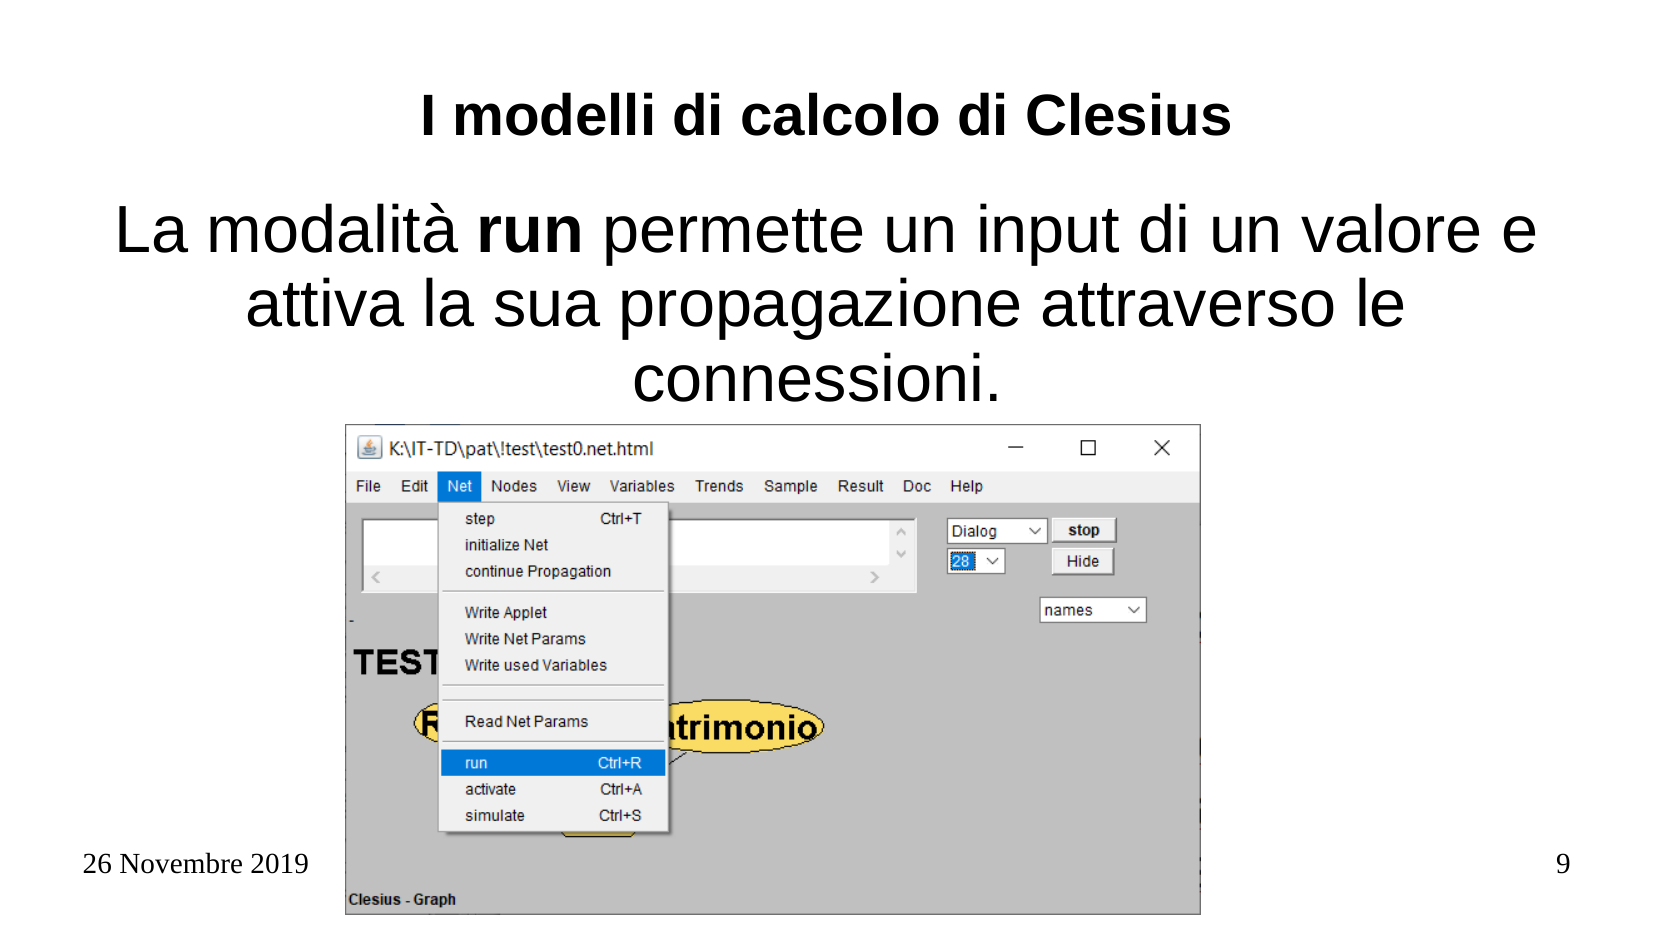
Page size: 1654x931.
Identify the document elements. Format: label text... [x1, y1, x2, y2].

subtitle La modalità run permette un input di un valore e attiva la sua propagazione attraverso le connessioni. [82, 187, 1571, 421]
picture [345, 424, 1201, 916]
title I modelli di calcolo di Clesius [82, 37, 1571, 187]
